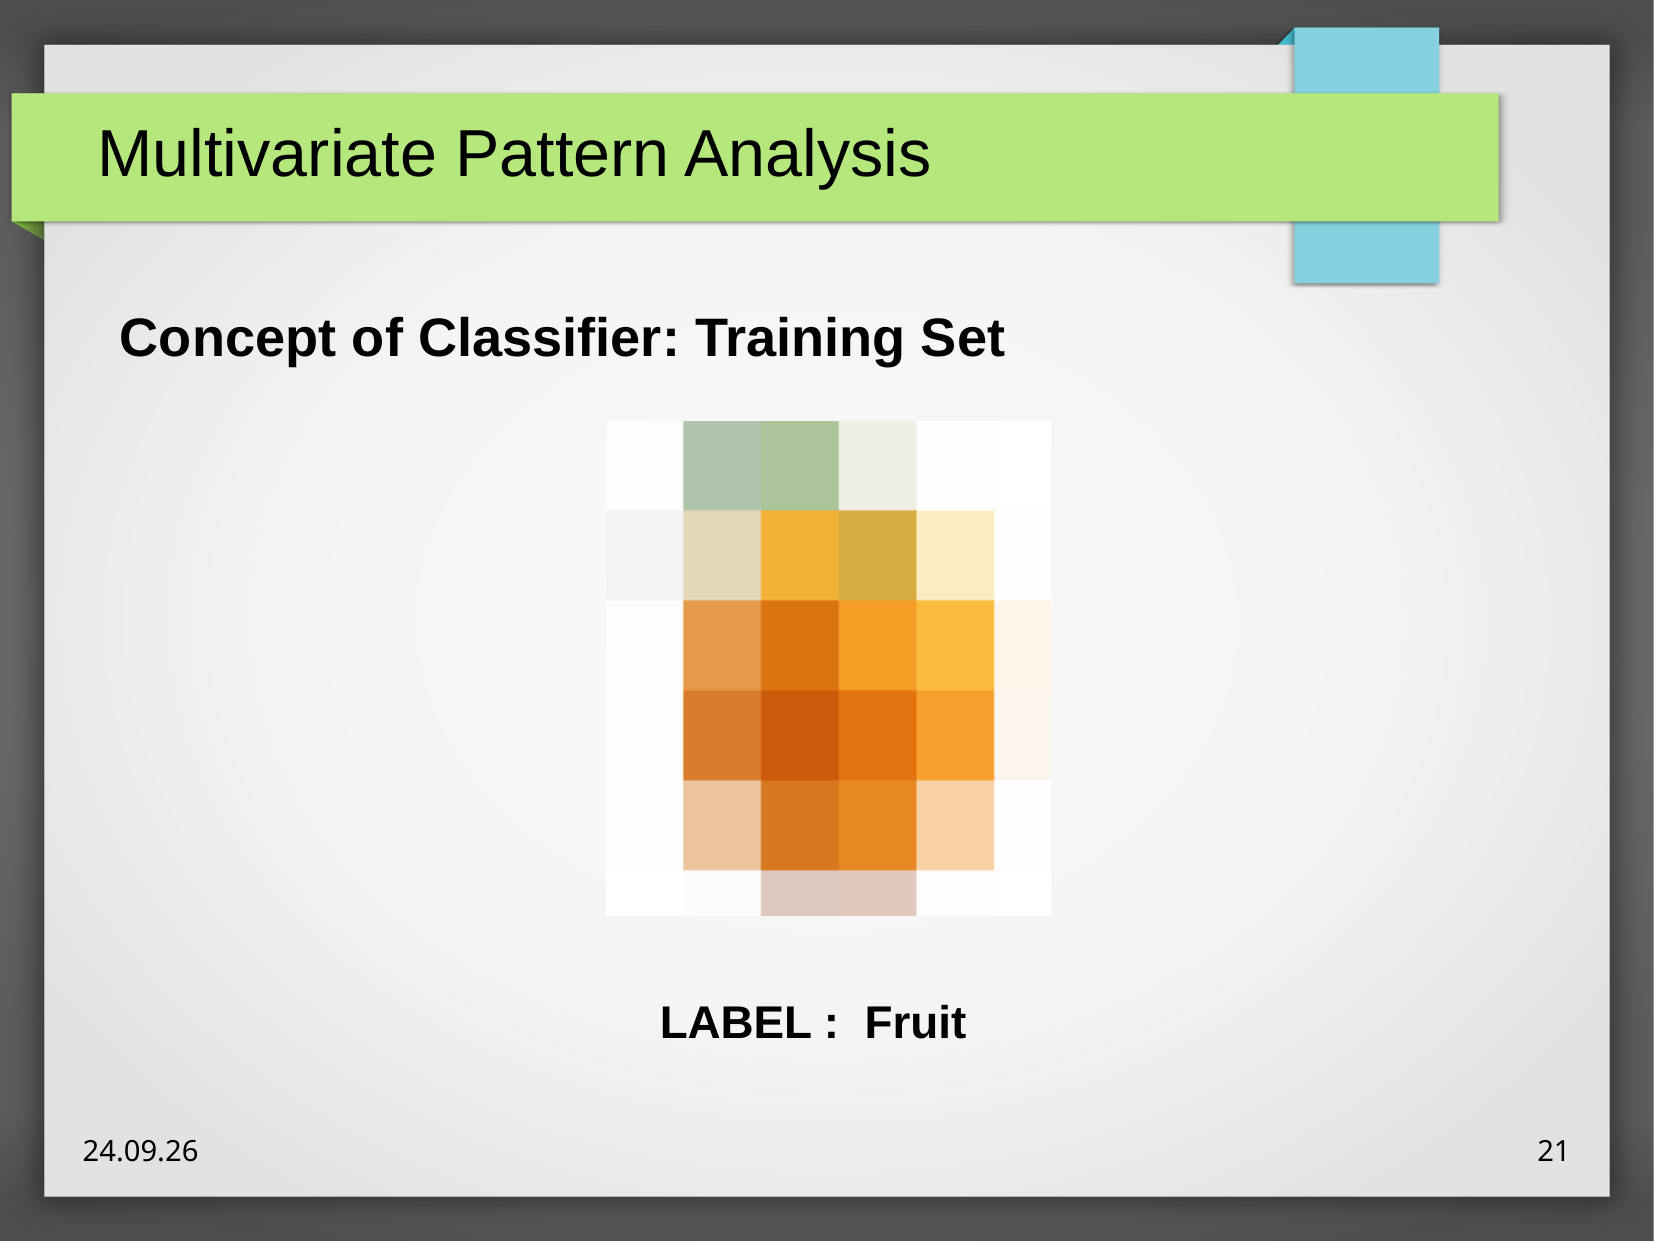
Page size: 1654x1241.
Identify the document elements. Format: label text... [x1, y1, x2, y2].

picture [0, 0, 1654, 1241]
text_box Multivariate Pattern Analysis [82, 94, 1264, 213]
text_box LABEL : Fruit [645, 990, 1036, 1057]
text_box Concept of Classifier: Training Set [105, 300, 1051, 376]
